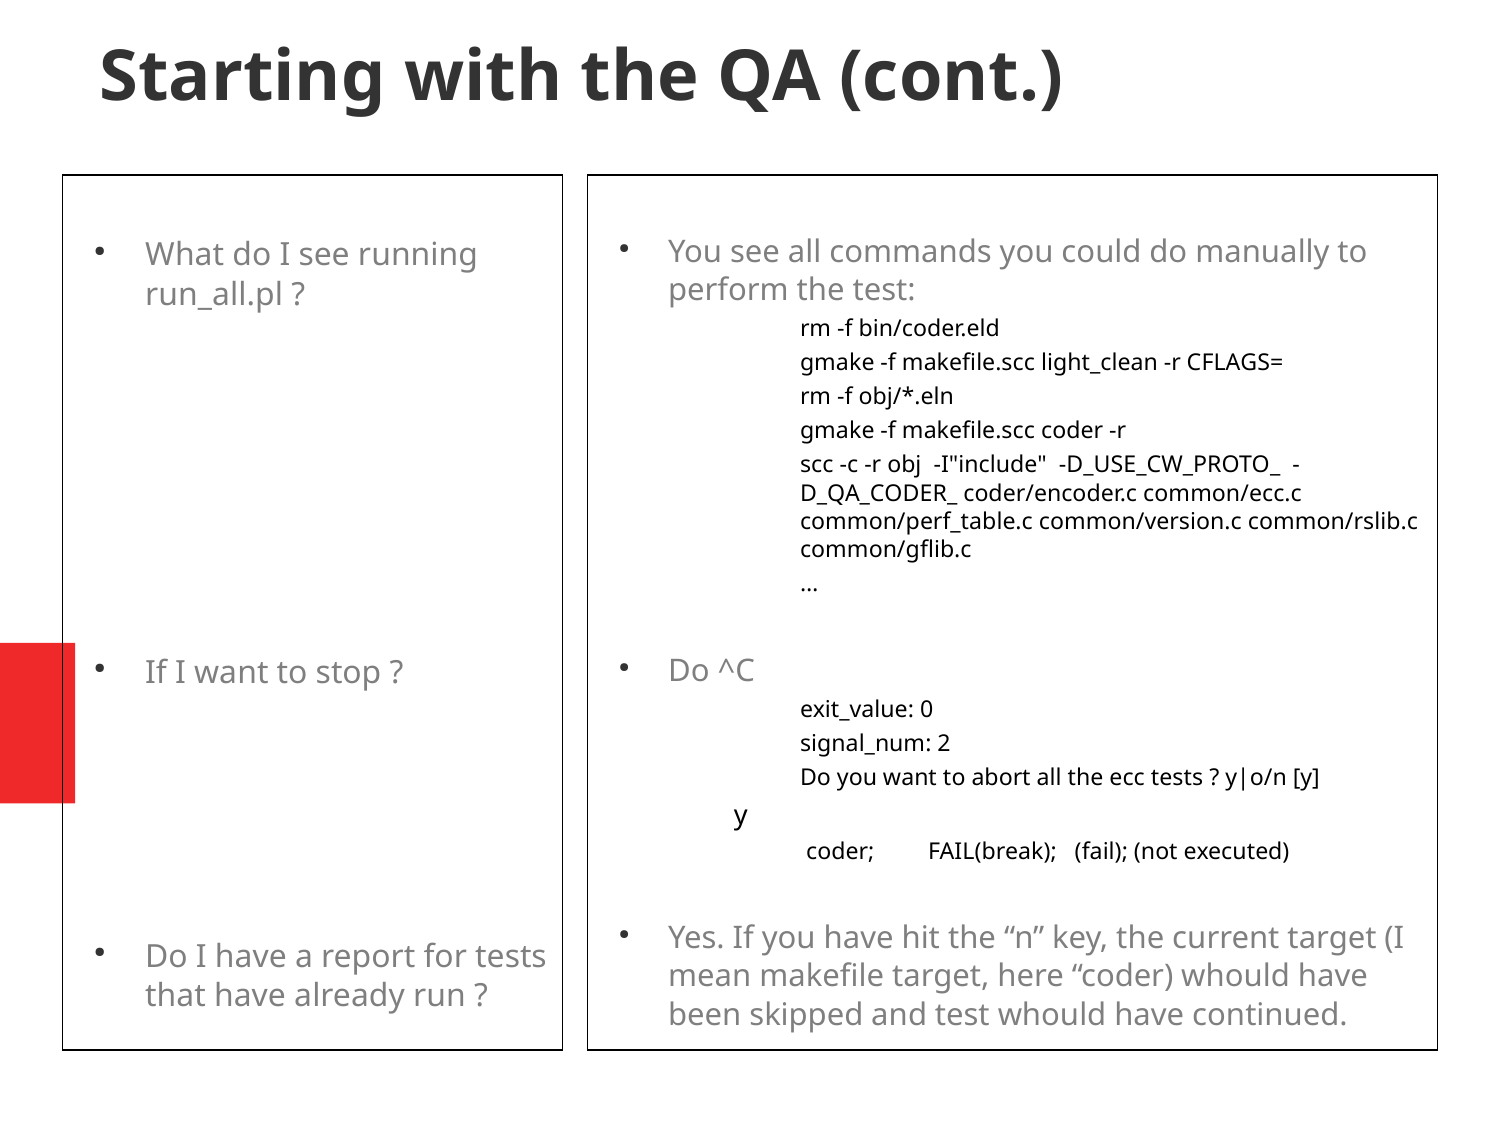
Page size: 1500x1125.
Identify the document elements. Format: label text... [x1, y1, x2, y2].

list What do I see running run_all.pl ? If I want to stop ? Do I have a report for tests that have already run ? [62, 174, 563, 1050]
list You see all commands you could do manually to perform the test: rm -f bin/coder.eld gmake -f makefile.scc light_clean -r CFLAGS= rm -f obj/*.eln gmake -f makefile.scc coder -r scc -c -r obj -I"include" -D_USE_CW_PROTO_ -D_QA_CODER_ coder/encoder.c common/ecc.c common/perf_table.c common/version.c common/rslib.c common/gflib.c … Do ^C exit_value: 0 signal_num: 2 Do you want to abort all the ecc tests ? y|o/n [y] y coder; FAIL(break); (fail); (not executed) Yes. If you have hit the “n” key, the current target (I mean makefile target, here “coder) whould have been skipped and test whould have continued. [587, 174, 1438, 1050]
title Starting with the QA (cont.) [62, 17, 1438, 130]
